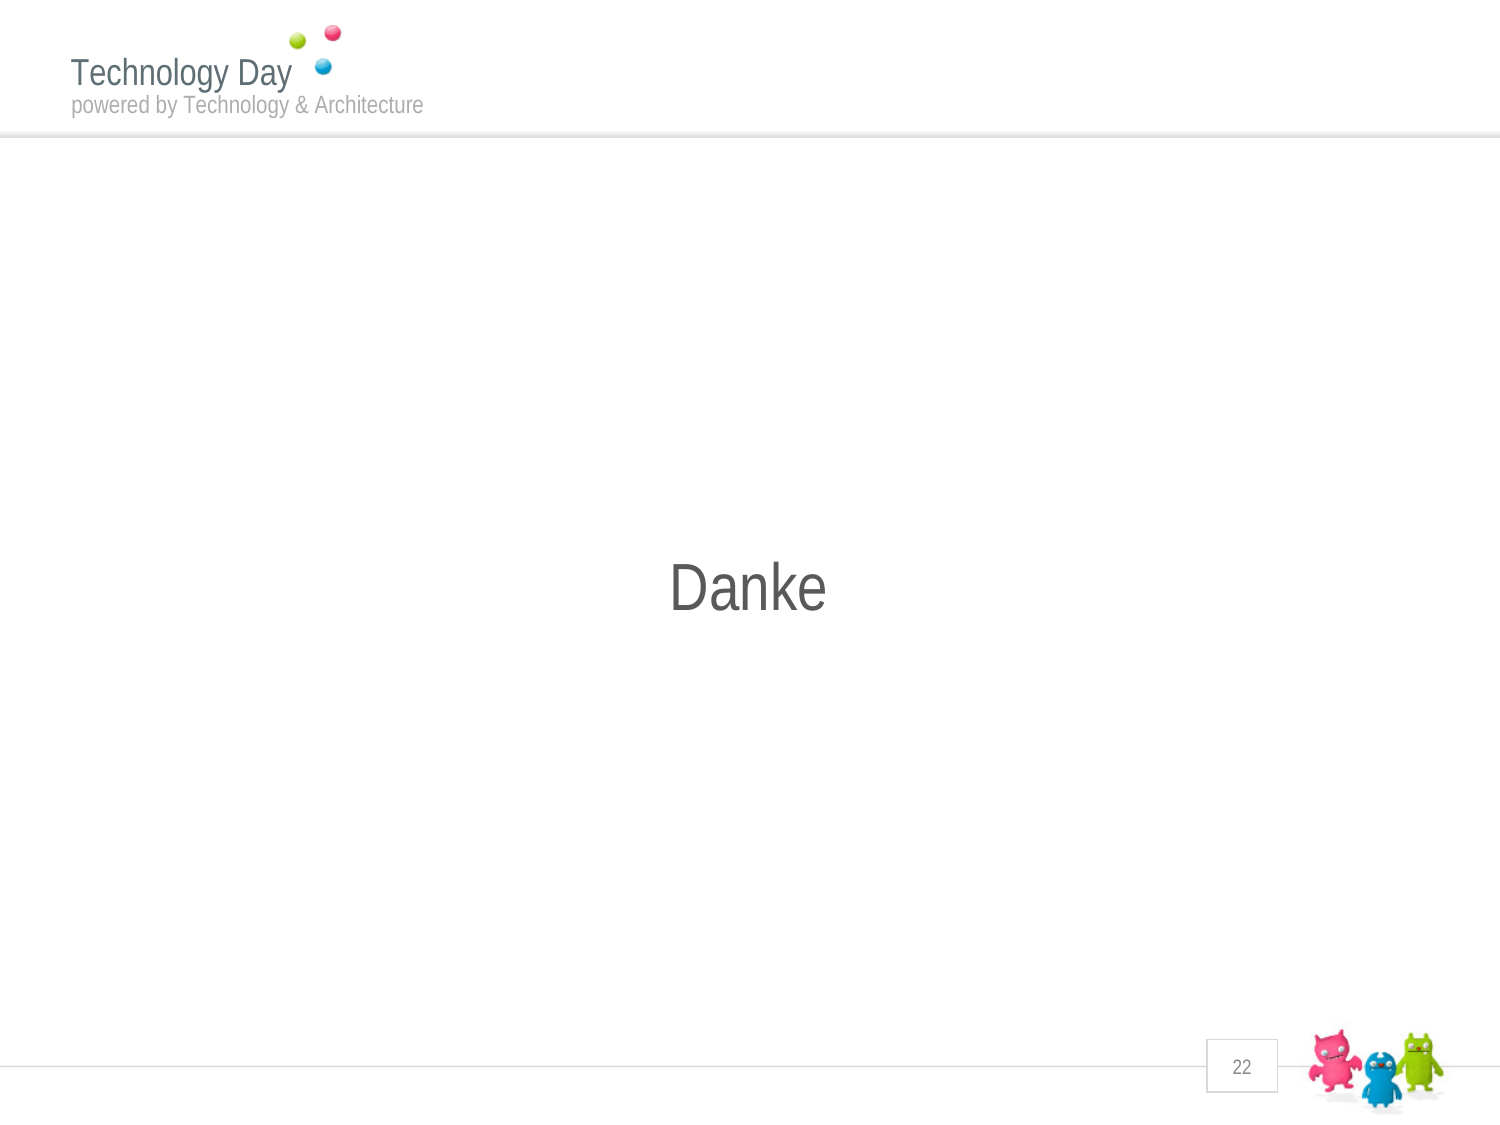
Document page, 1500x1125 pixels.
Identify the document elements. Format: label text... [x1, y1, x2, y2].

picture [0, 1012, 1500, 1125]
text_box <number> [1206, 1039, 1278, 1093]
text_box Danke [75, 163, 1424, 1004]
